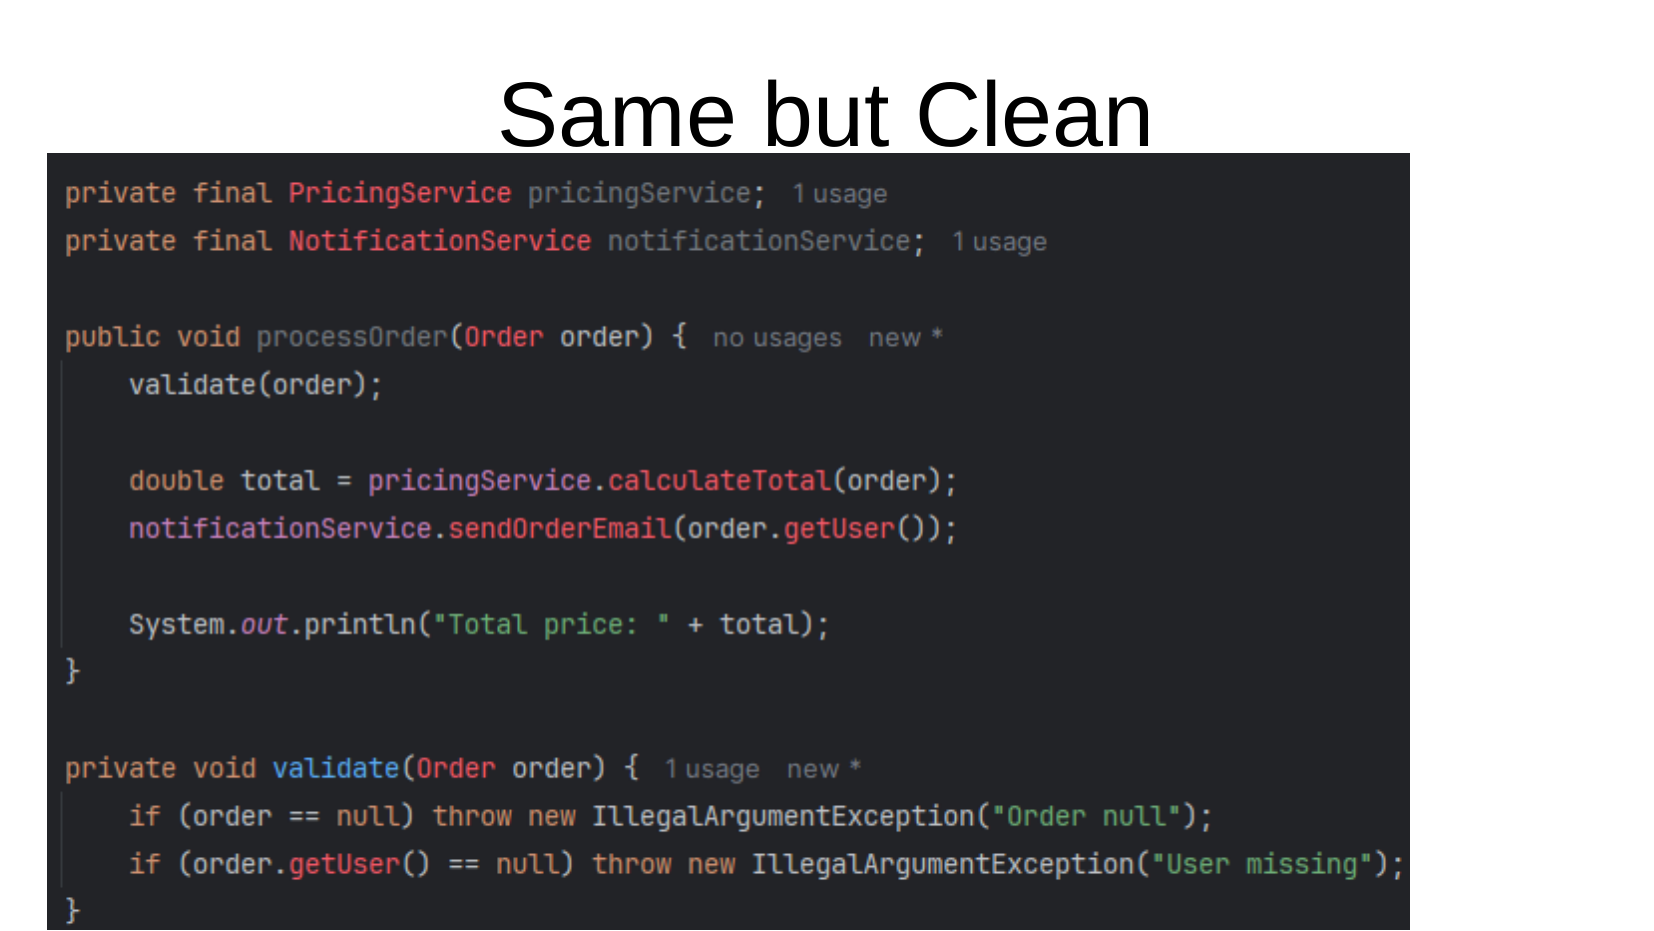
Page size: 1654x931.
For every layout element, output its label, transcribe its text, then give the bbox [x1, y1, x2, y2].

title Same but Clean [82, 37, 1571, 193]
picture [47, 153, 1410, 930]
